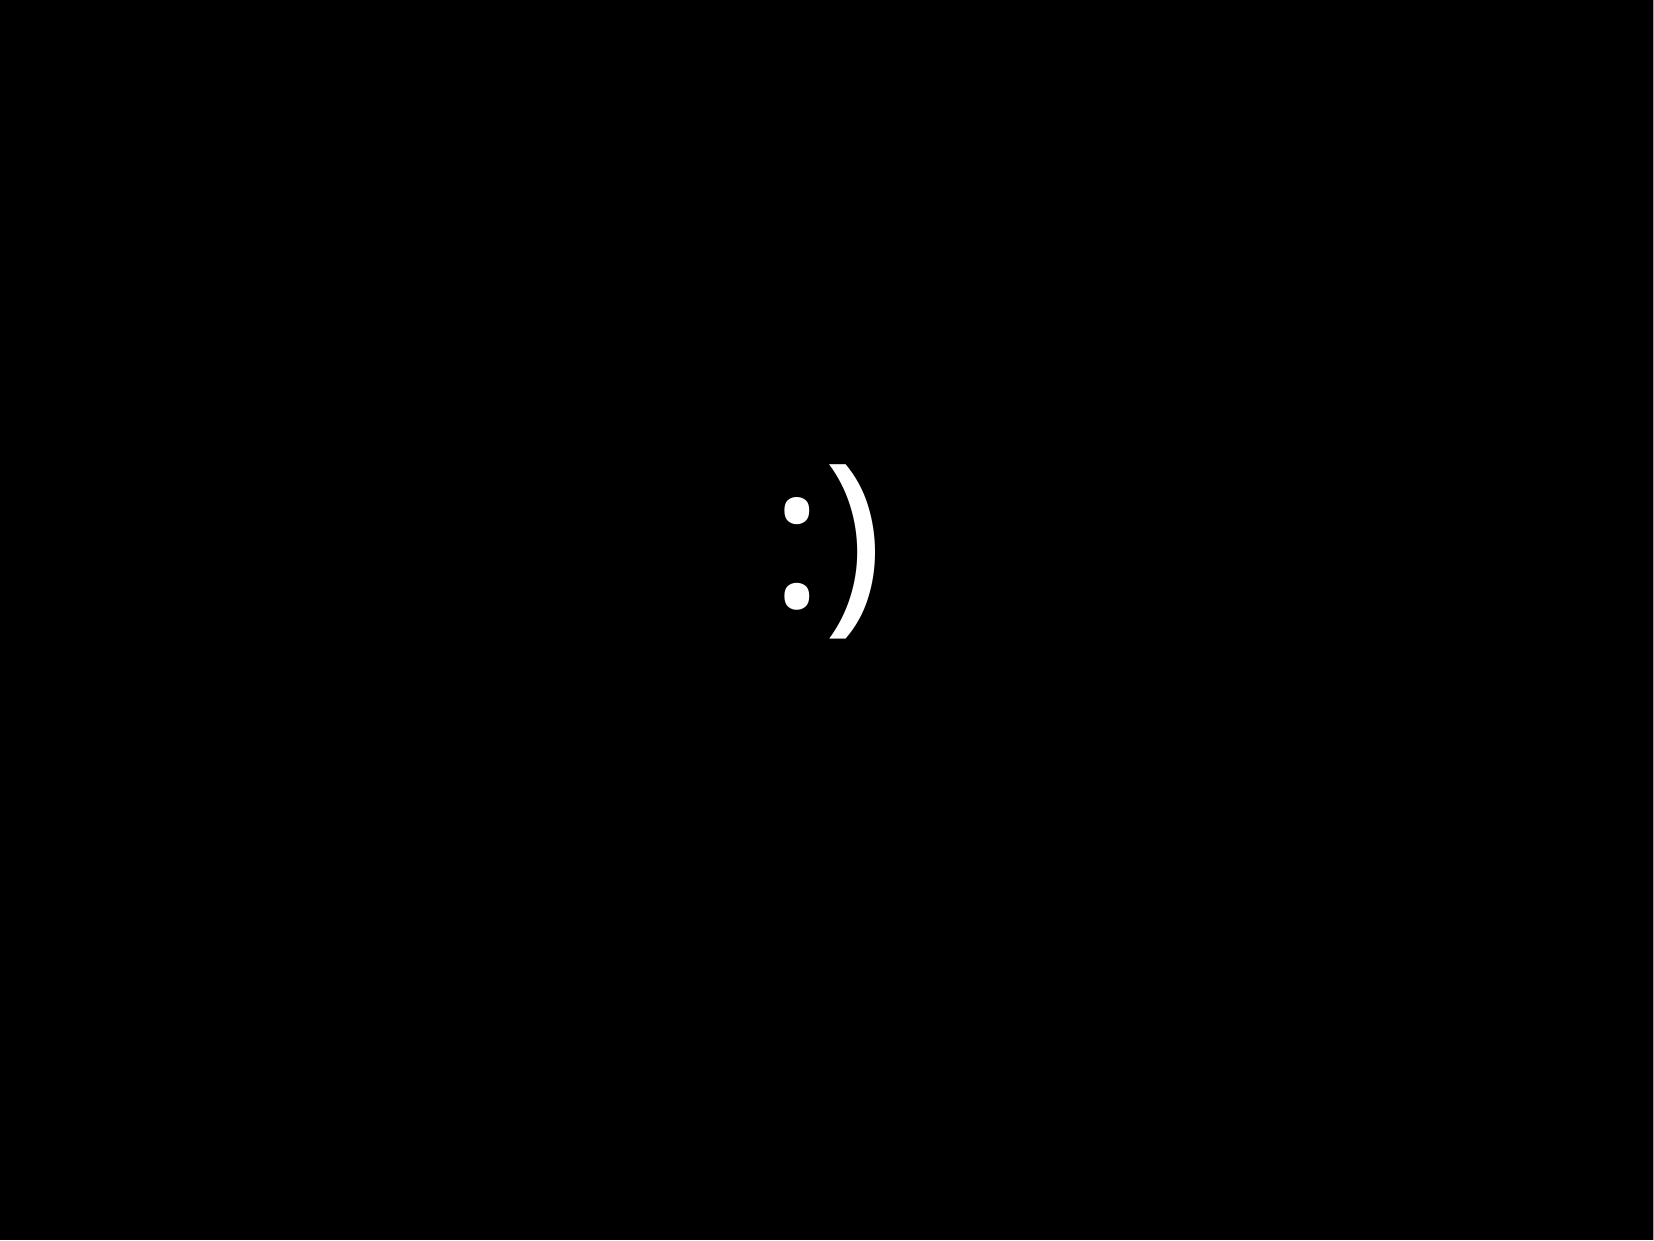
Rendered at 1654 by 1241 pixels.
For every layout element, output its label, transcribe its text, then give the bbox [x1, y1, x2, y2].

subtitle :) [82, 49, 1571, 1010]
